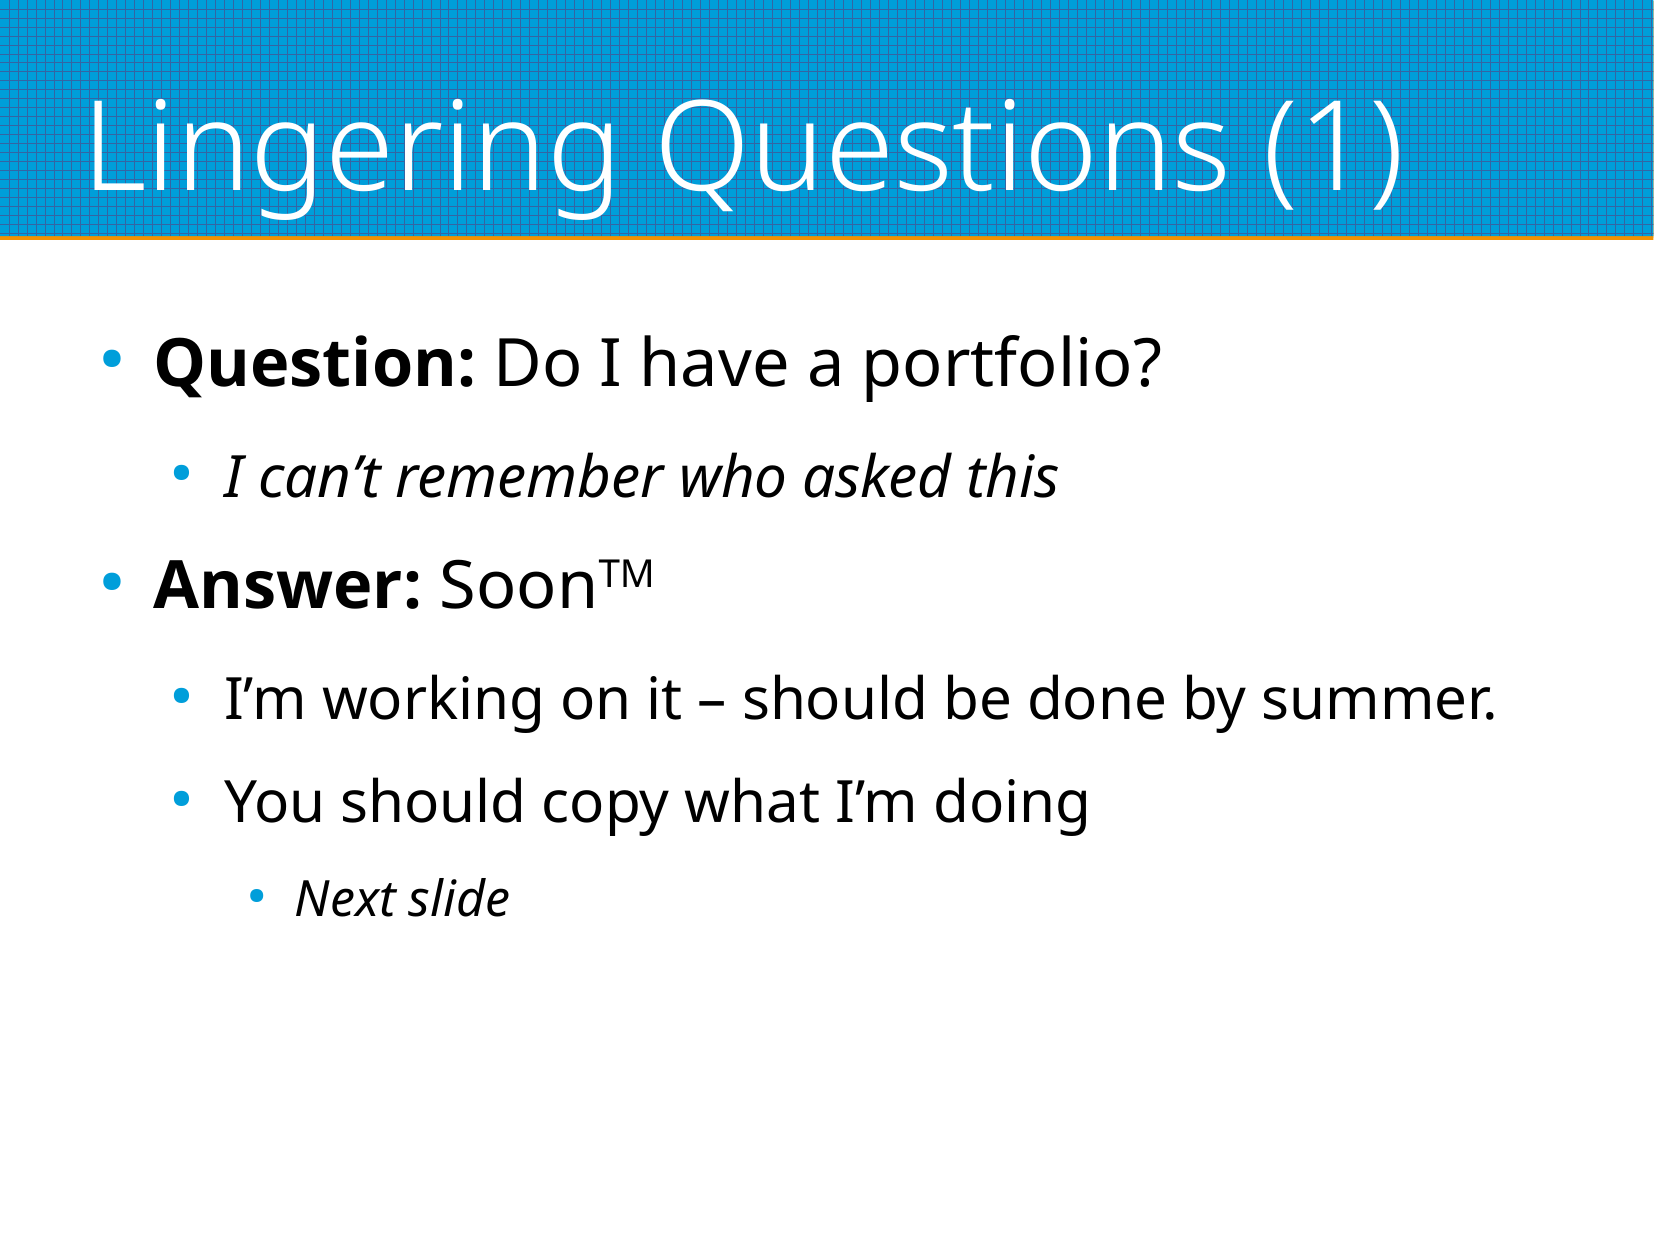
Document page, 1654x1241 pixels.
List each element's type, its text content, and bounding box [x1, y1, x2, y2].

title Lingering Questions (1) [82, 19, 1571, 227]
list Question: Do I have a portfolio? I can’t remember who asked this Answer: SoonTM I’m working on it – should be done by summer. You should copy what I’m doing Next slide [82, 314, 1563, 1081]
